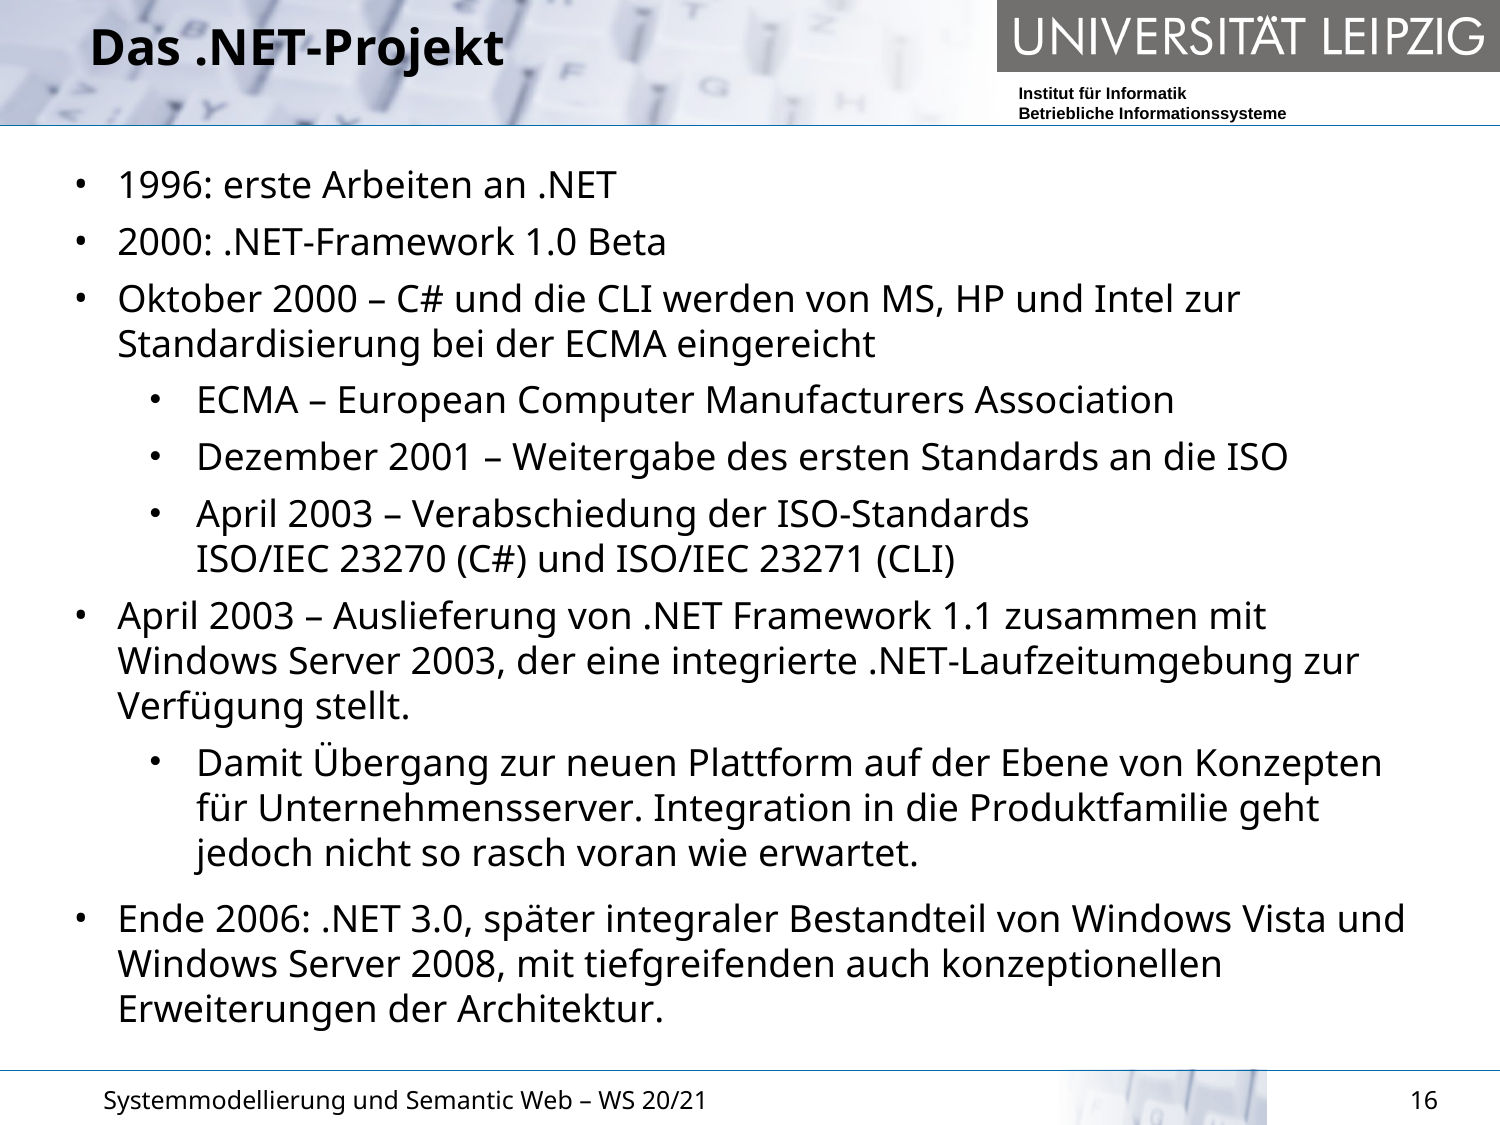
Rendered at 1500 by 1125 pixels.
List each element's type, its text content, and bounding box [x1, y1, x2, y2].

text_box 1996: erste Arbeiten an .NET 2000: .NET-Framework 1.0 Beta Oktober 2000 – C# und die CLI werden von MS, HP und Intel zur Standardisierung bei der ECMA eingereicht ECMA – European Computer Manufacturers Association Dezember 2001 – Weitergabe des ersten Standards an die ISO April 2003 – Verabschiedung der ISO-Standards ISO/IEC 23270 (C#) und ISO/IEC 23271 (CLI) April 2003 – Auslieferung von .NET Framework 1.1 zusammen mit Windows Server 2003, der eine integrierte .NET-Laufzeitumgebung zur Verfügung stellt. Damit Übergang zur neuen Plattform auf der Ebene von Konzepten für Unternehmensserver. Integration in die Produktfamilie geht jedoch nicht so rasch voran wie erwartet. Ende 2006: .NET 3.0, später integraler Bestandteil von Windows Vista und Windows Server 2008, mit tiefgreifenden auch konzeptionellen Erweiterungen der Architektur. [59, 153, 1447, 1038]
picture [1057, 1071, 1267, 1125]
picture [0, 0, 1500, 125]
text_box Das .NET-Projekt [74, 7, 521, 83]
